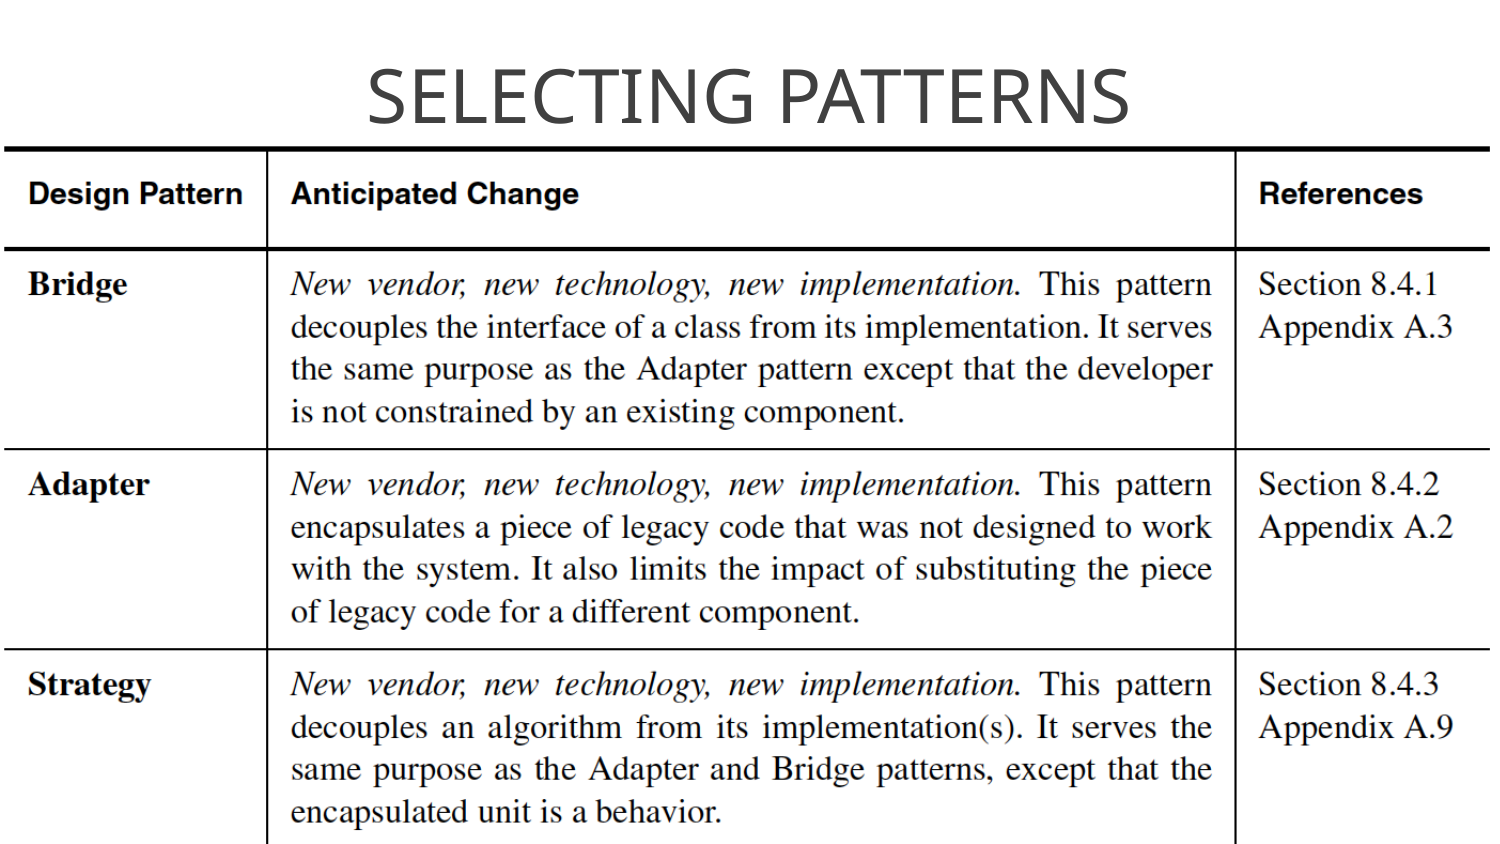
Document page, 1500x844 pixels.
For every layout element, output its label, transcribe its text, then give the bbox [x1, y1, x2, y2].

title Selecting patterns [75, 23, 1425, 141]
picture [0, 141, 1491, 844]
